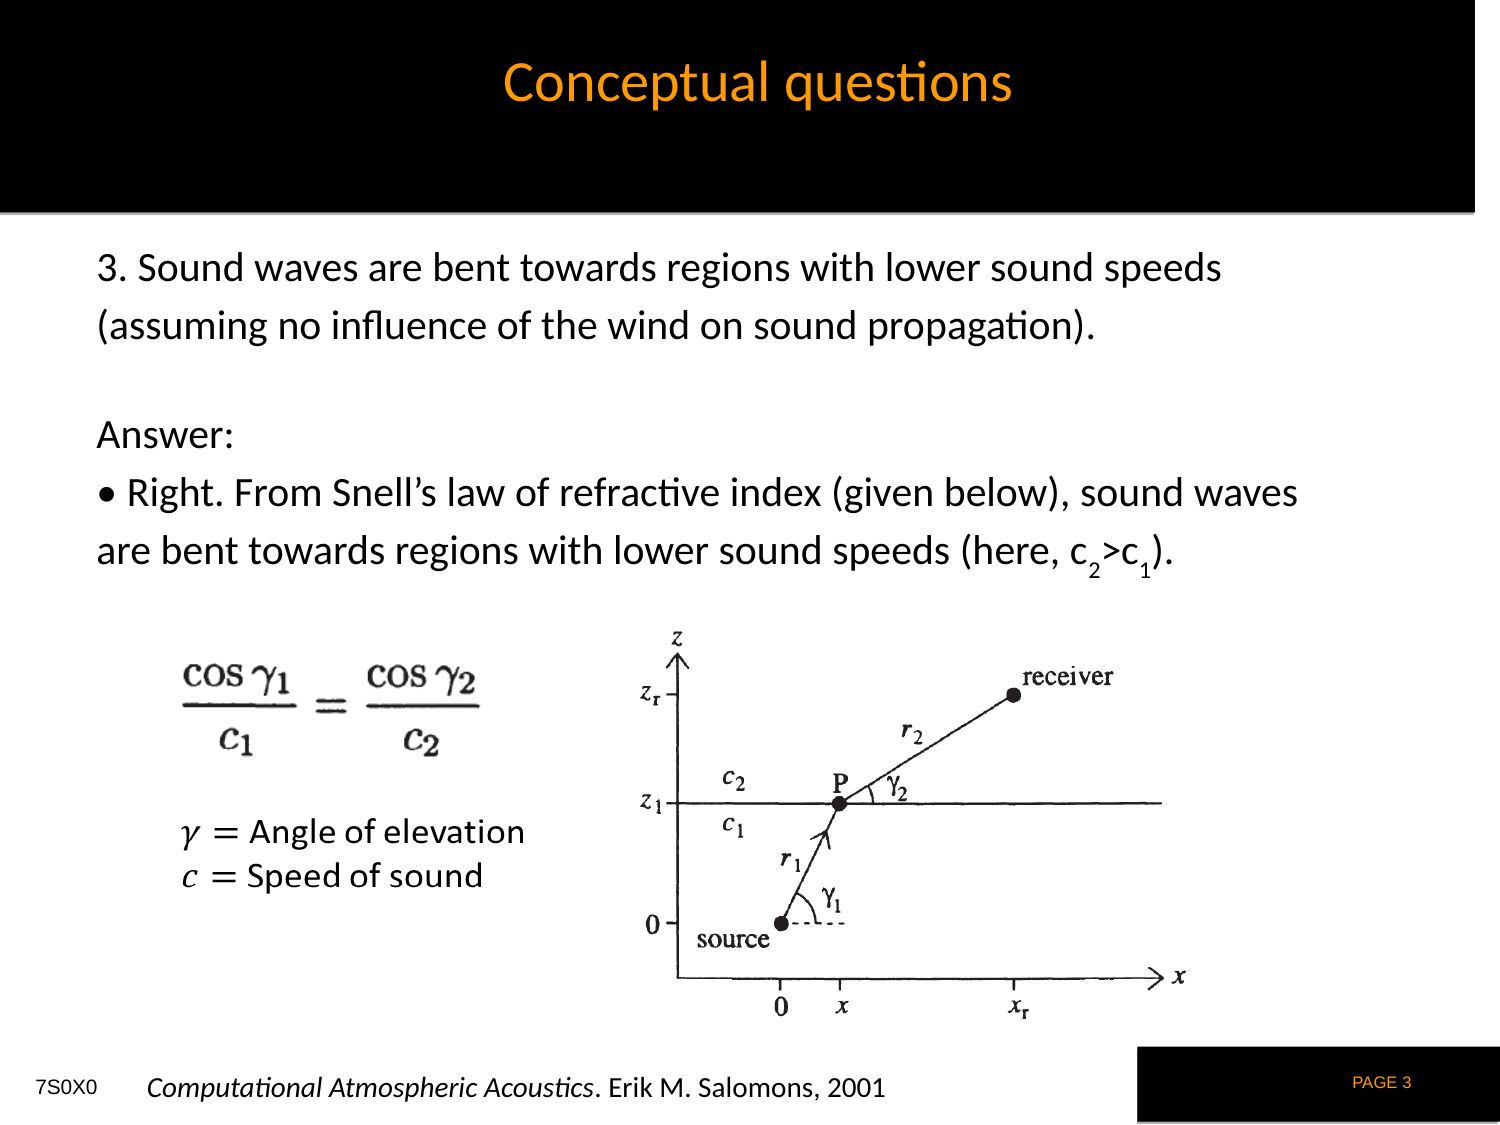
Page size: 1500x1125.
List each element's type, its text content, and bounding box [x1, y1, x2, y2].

text_box PAGE 3 [1352, 1066, 1453, 1098]
list 3. Sound waves are bent towards regions with lower sound speeds (assuming no influence of the wind on sound propagation). Answer: • Right. From Snell’s law of refractive index (given below), sound waves are bent towards regions with lower sound speeds (here, c2>c1). [81, 232, 1394, 736]
title Conceptual questions [100, 35, 1417, 187]
picture [165, 629, 487, 773]
text_box 7S0X0 [35, 1070, 132, 1102]
text_box [1137, 1046, 1500, 1122]
text_box Computational Atmospheric Acoustics. Erik M. Salomons, 2001 [132, 1061, 1168, 1111]
text_box [166, 797, 600, 975]
text_box [0, 0, 1475, 213]
picture [615, 609, 1235, 1023]
